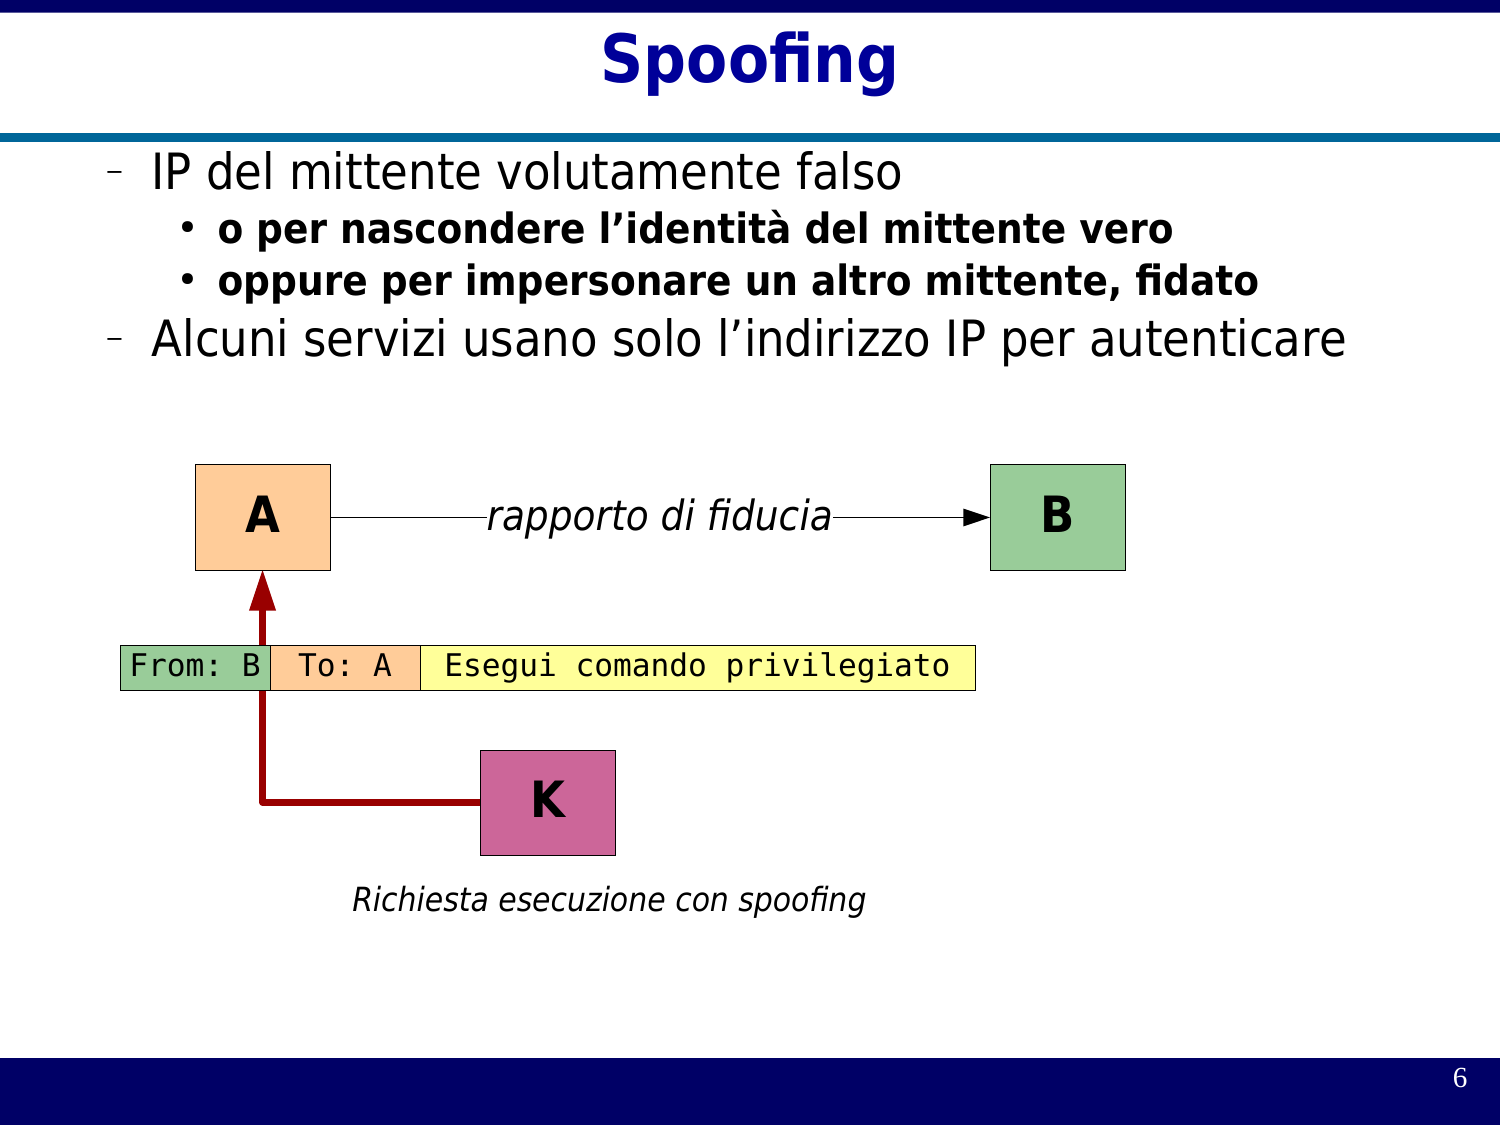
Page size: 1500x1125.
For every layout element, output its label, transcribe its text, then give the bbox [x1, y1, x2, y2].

text_box To: A [270, 645, 420, 691]
text_box Richiesta esecuzione con spoofing [352, 885, 868, 924]
text_box From: B [120, 645, 270, 691]
list IP del mittente volutamente falso o per nascondere l’identità del mittente vero oppure per impersonare un altro mittente, fidato Alcuni servizi usano solo l’indirizzo IP per autenticare [30, 149, 1471, 1021]
text_box Esegui comando privilegiato [420, 645, 976, 691]
title Spoofing [30, 0, 1471, 126]
text_box A [195, 464, 331, 571]
text_box K [480, 750, 616, 856]
text_box B [990, 464, 1126, 571]
